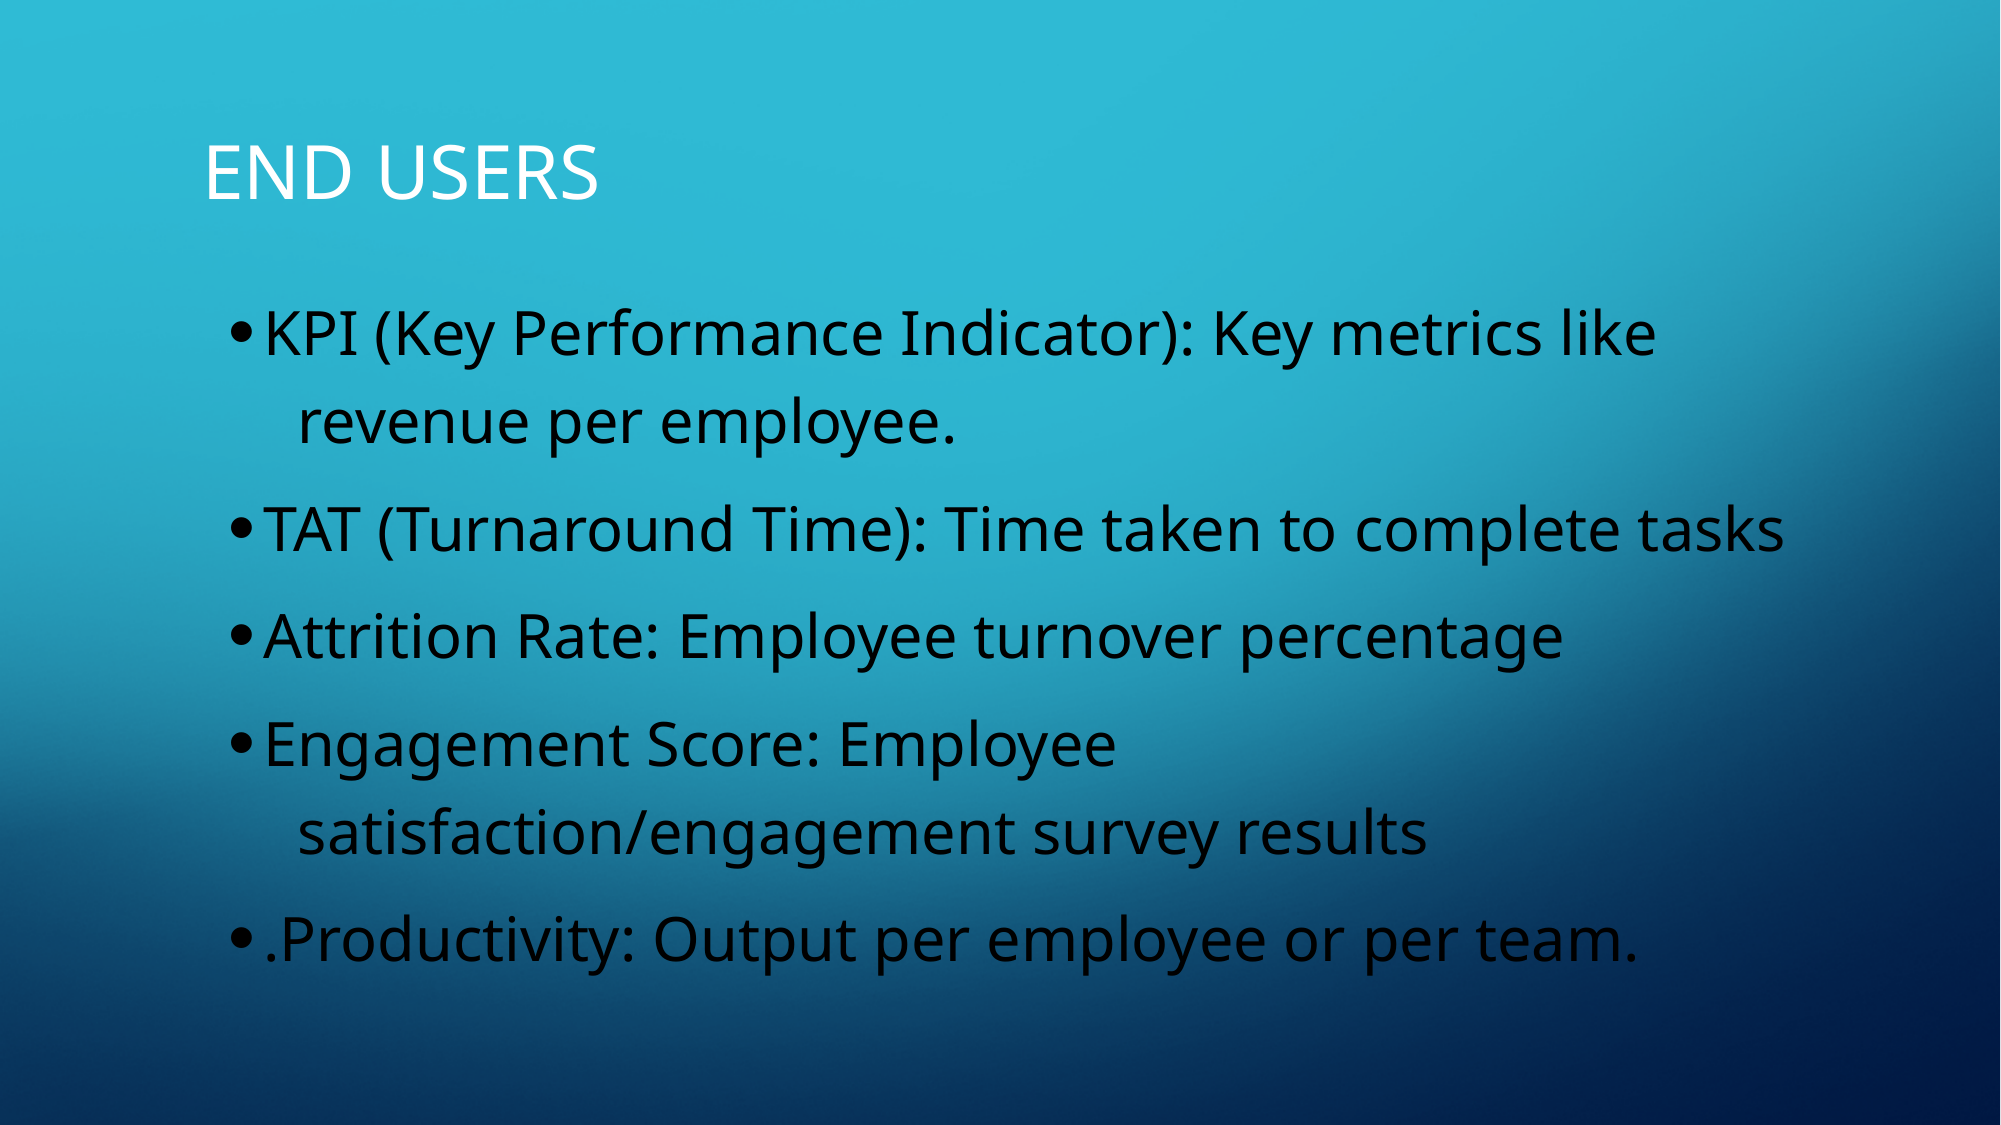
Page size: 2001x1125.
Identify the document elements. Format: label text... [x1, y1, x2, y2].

list KPI (Key Performance Indicator): Key metrics like revenue per employee. TAT (Turnaround Time): Time taken to complete tasks Attrition Rate: Employee turnover percentage Engagement Score: Employee satisfaction/engagement survey results .Productivity: Output per employee or per team. [213, 272, 1839, 1049]
title END USERS [187, 53, 1813, 297]
